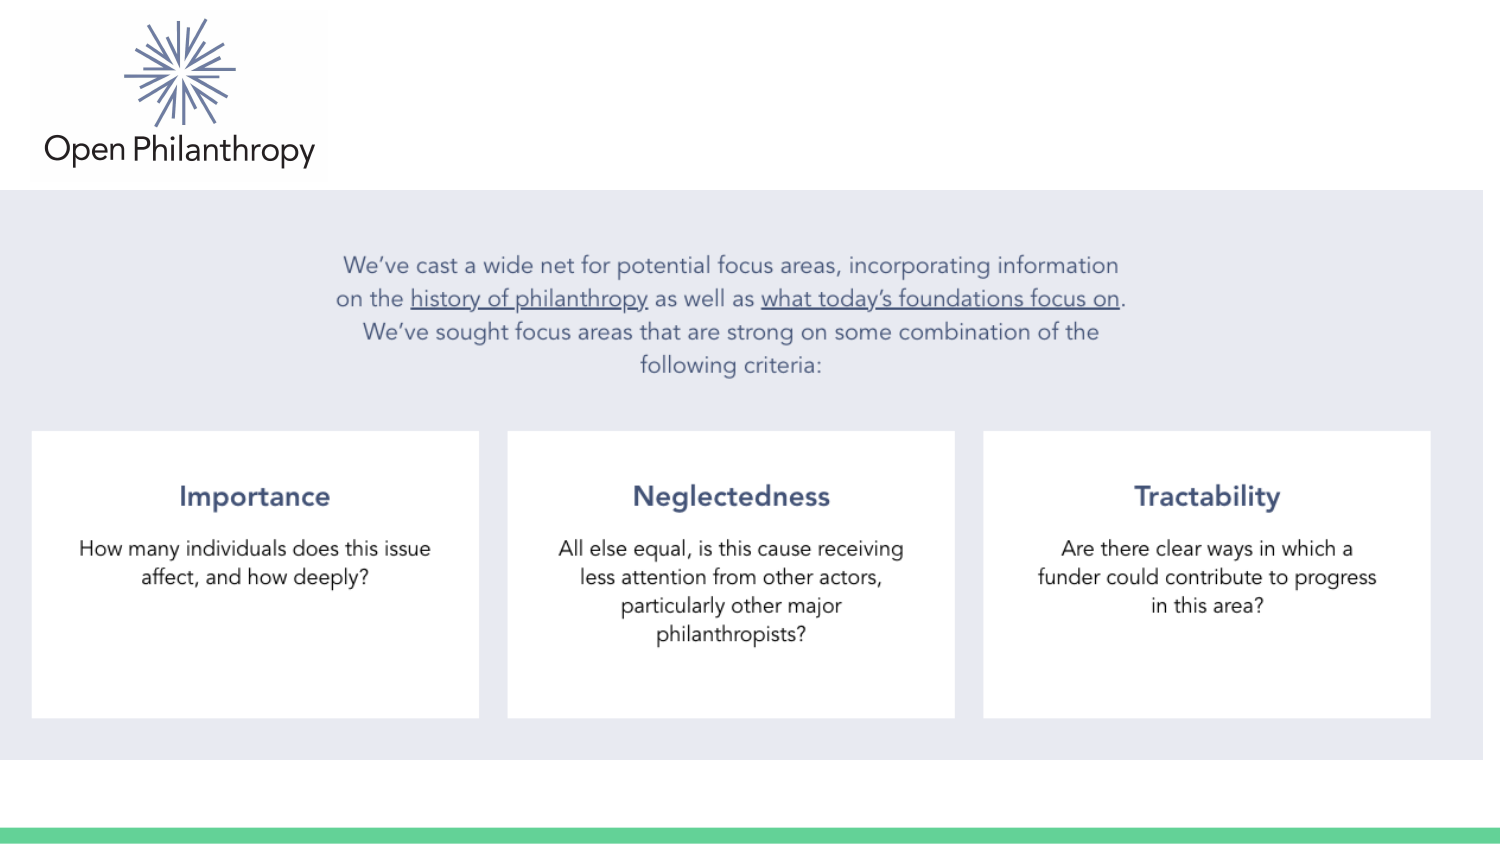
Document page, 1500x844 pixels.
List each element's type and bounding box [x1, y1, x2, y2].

picture [30, 10, 328, 182]
picture [0, 190, 1483, 760]
